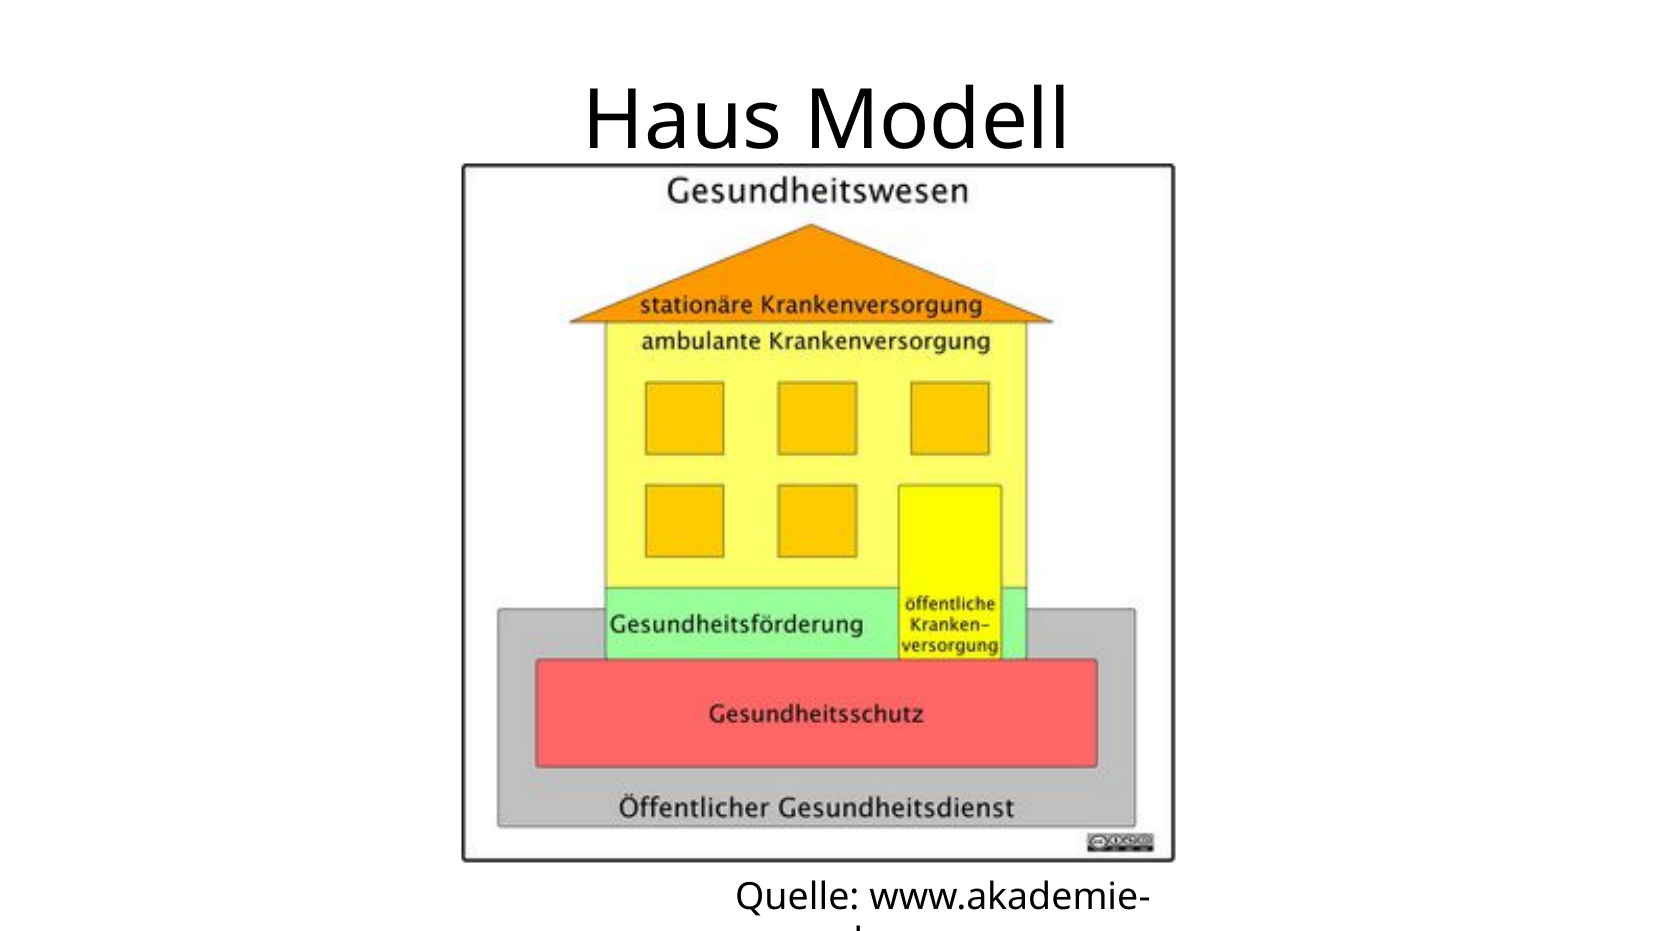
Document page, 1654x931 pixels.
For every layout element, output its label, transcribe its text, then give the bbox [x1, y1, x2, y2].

text_box Quelle: www.akademie-oegw.de [720, 864, 1312, 931]
picture [460, 162, 1178, 865]
text_box Haus Modell [82, 37, 1571, 193]
